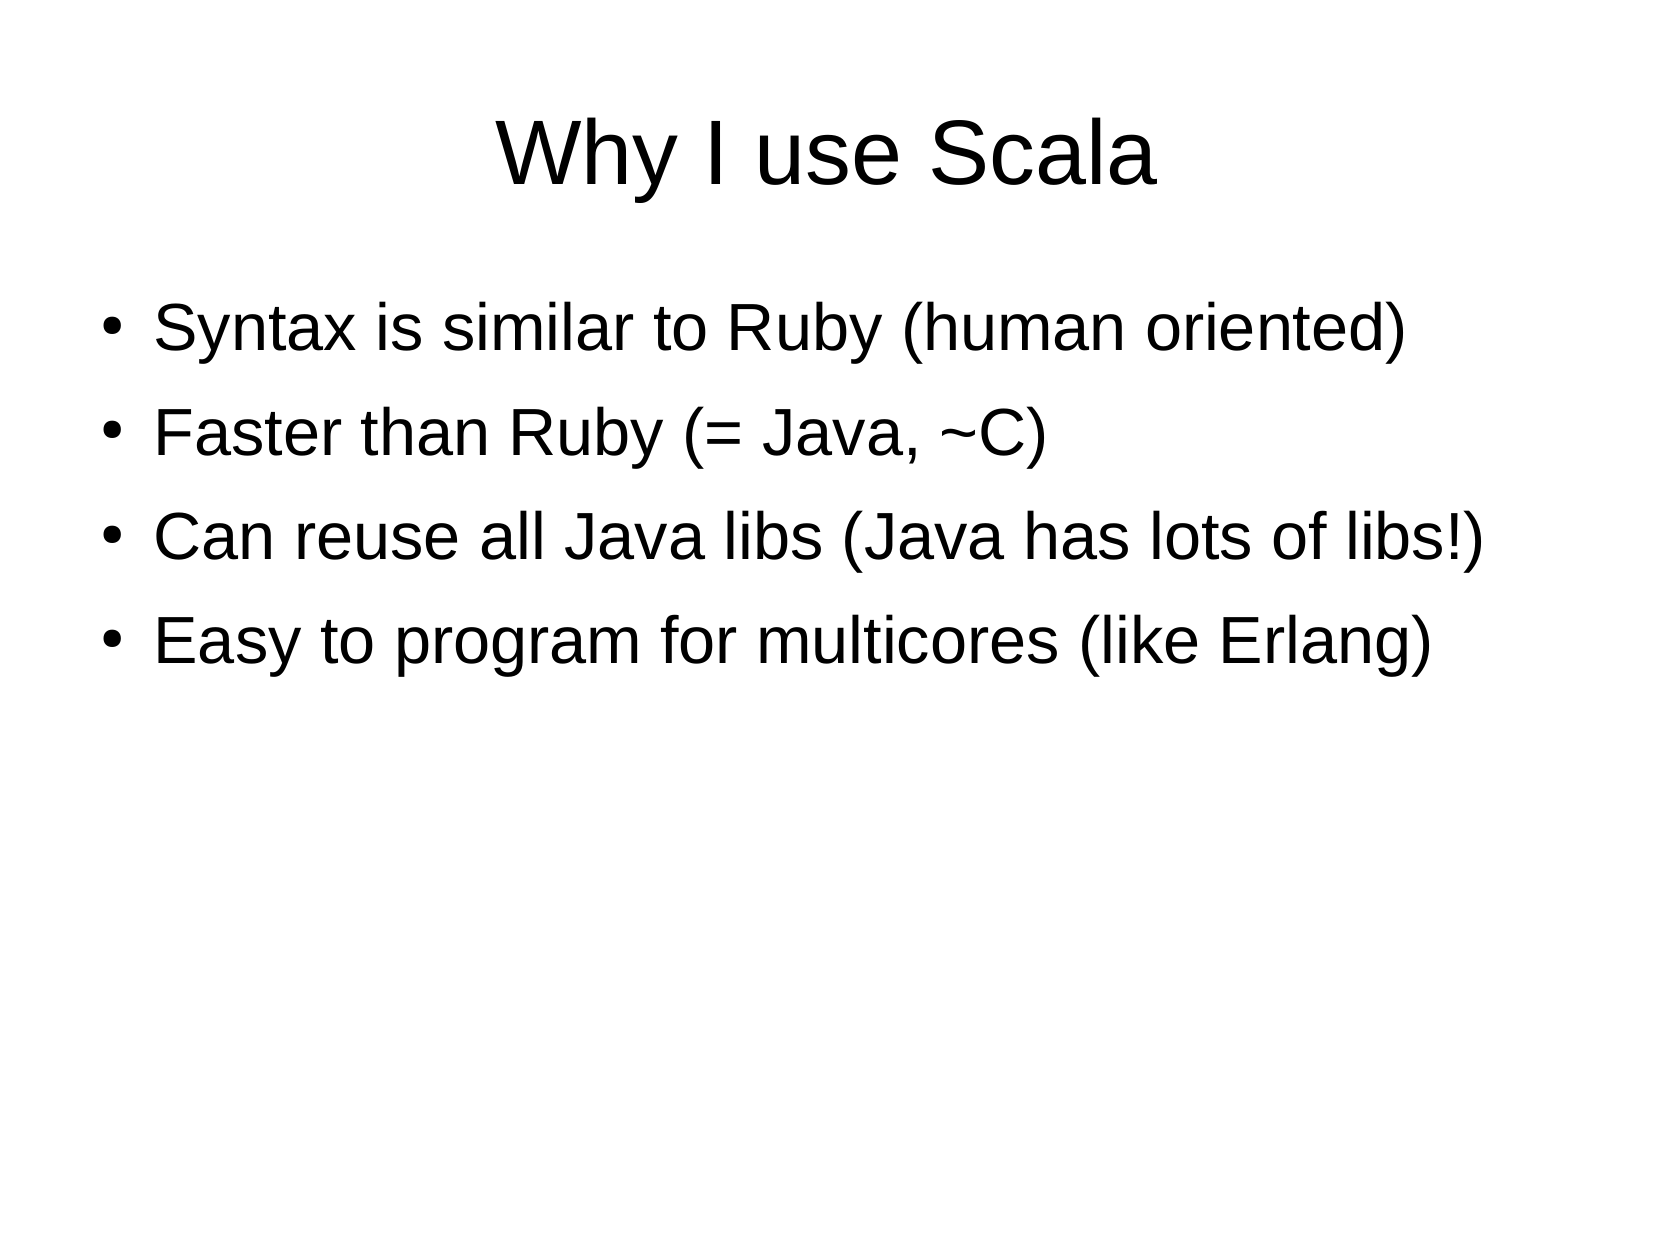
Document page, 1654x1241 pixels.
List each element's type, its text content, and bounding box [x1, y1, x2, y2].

title Why I use Scala [82, 49, 1571, 257]
list Syntax is similar to Ruby (human oriented) Faster than Ruby (= Java, ~C) Can reuse all Java libs (Java has lots of libs!) Easy to program for multicores (like Erlang) [82, 290, 1538, 1010]
